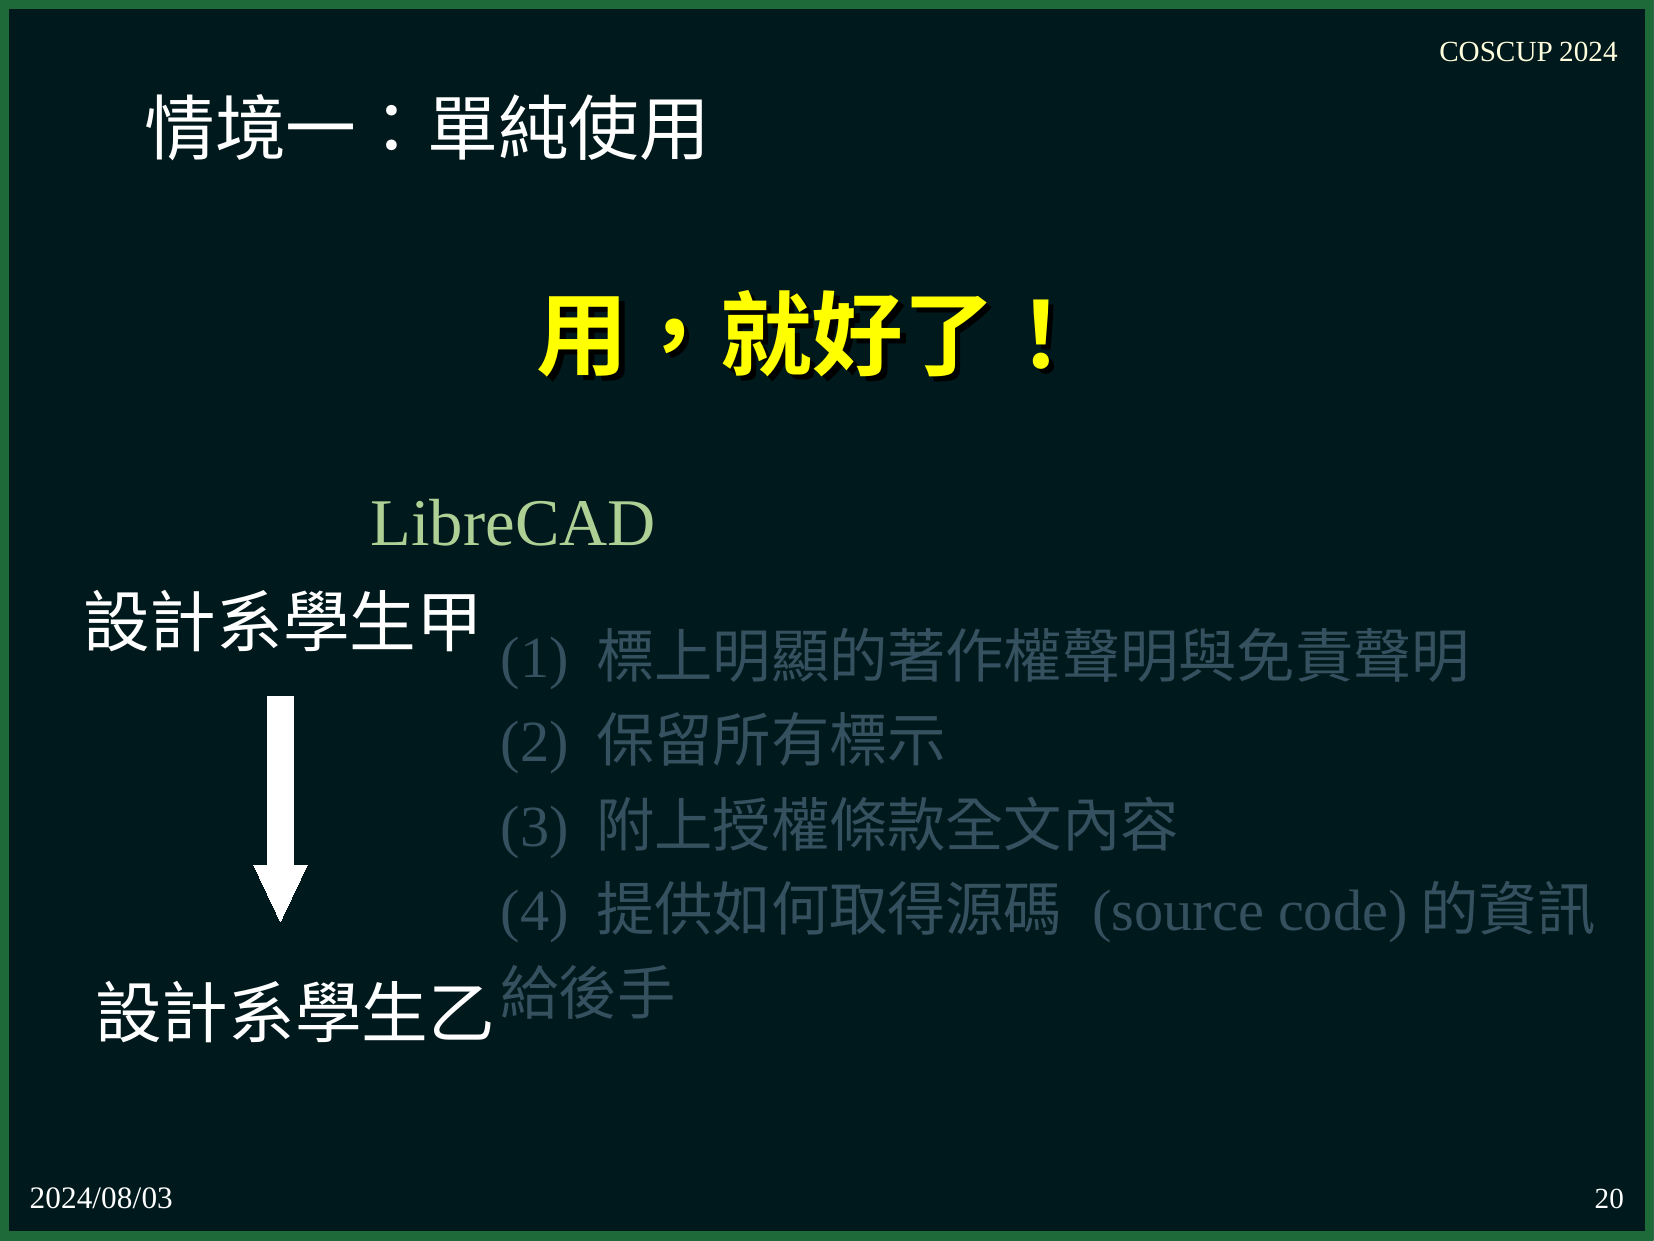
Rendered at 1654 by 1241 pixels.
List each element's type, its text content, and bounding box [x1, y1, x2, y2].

text_box LibreCAD [289, 478, 739, 587]
text_box 情境一：單純使用 [129, 64, 1424, 184]
title (1) 標上明顯的著作權聲明與免責聲明 (2) 保留所有標示 (3) 附上授權條款全文內容 (4) 提供如何取得源碼 (source code)的資訊 給後手 [500, 596, 1630, 1045]
text_box 設計系學生甲 [59, 561, 508, 674]
text_box 設計系學生乙 [70, 952, 520, 1065]
text_box 用，就好了！ [521, 254, 1128, 403]
text_box [253, 696, 308, 922]
